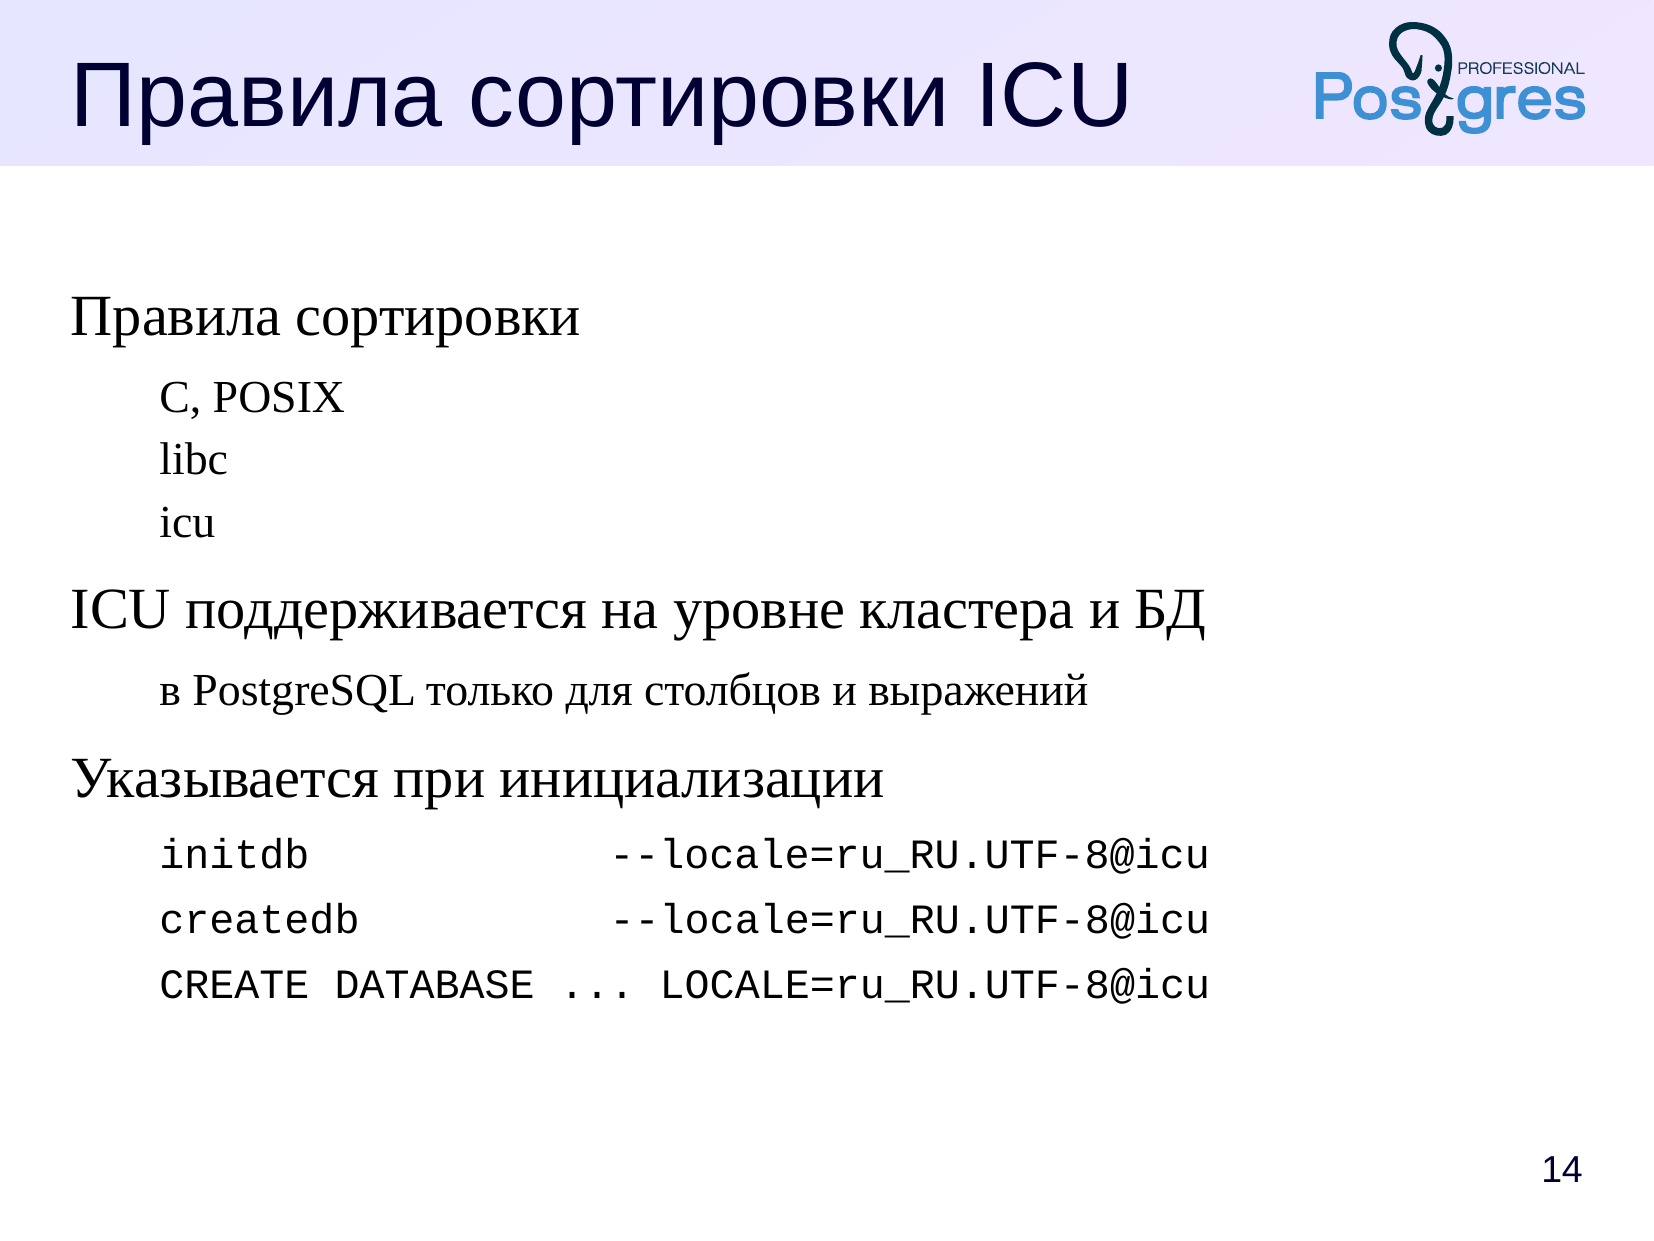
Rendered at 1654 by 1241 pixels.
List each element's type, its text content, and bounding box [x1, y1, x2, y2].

list Правила сортировки C, POSIX libc icu ICU поддерживается на уровне кластера и БД в PostgreSQL только для столбцов и выражений Указывается при инициализации initdb --locale=ru_RU.UTF-8@icu createdb --locale=ru_RU.UTF-8@icu CREATE DATABASE ... LOCALE=ru_RU.UTF-8@icu [70, 283, 1583, 1141]
title Правила сортировки ICU [70, 43, 1241, 147]
